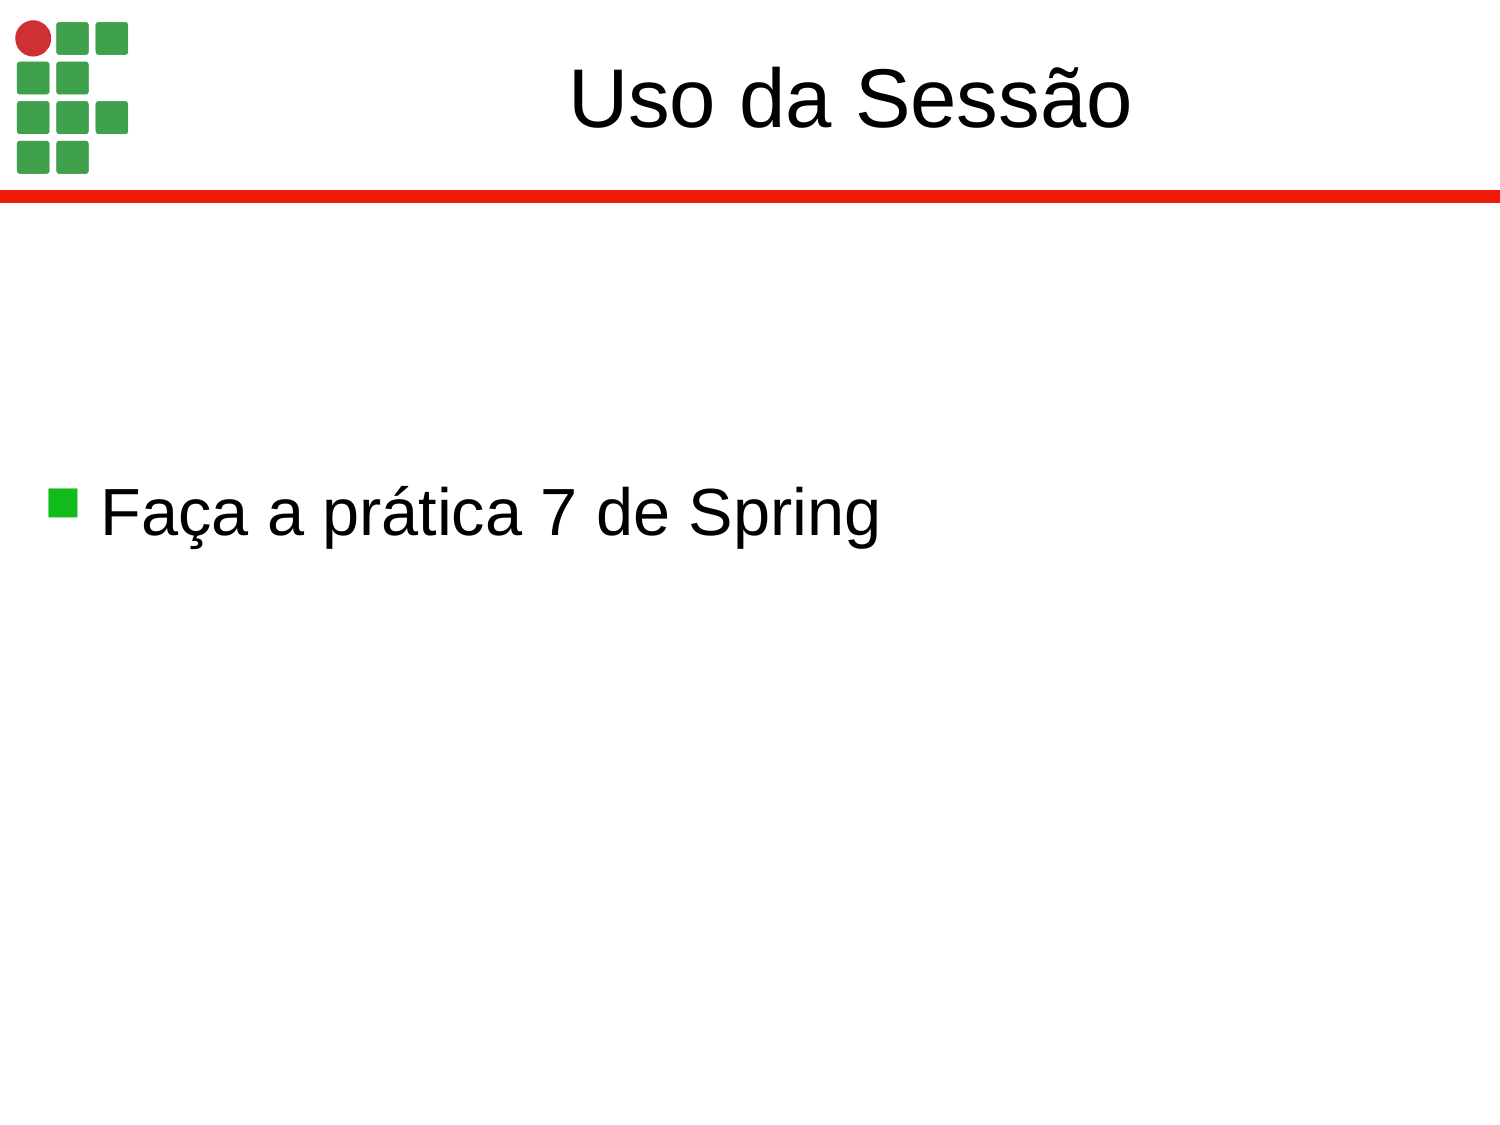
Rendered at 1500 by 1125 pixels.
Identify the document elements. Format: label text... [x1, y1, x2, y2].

picture [14, 16, 130, 178]
list Faça a prática 7 de Spring [29, 214, 1471, 1096]
title Uso da Sessão [230, 0, 1471, 188]
